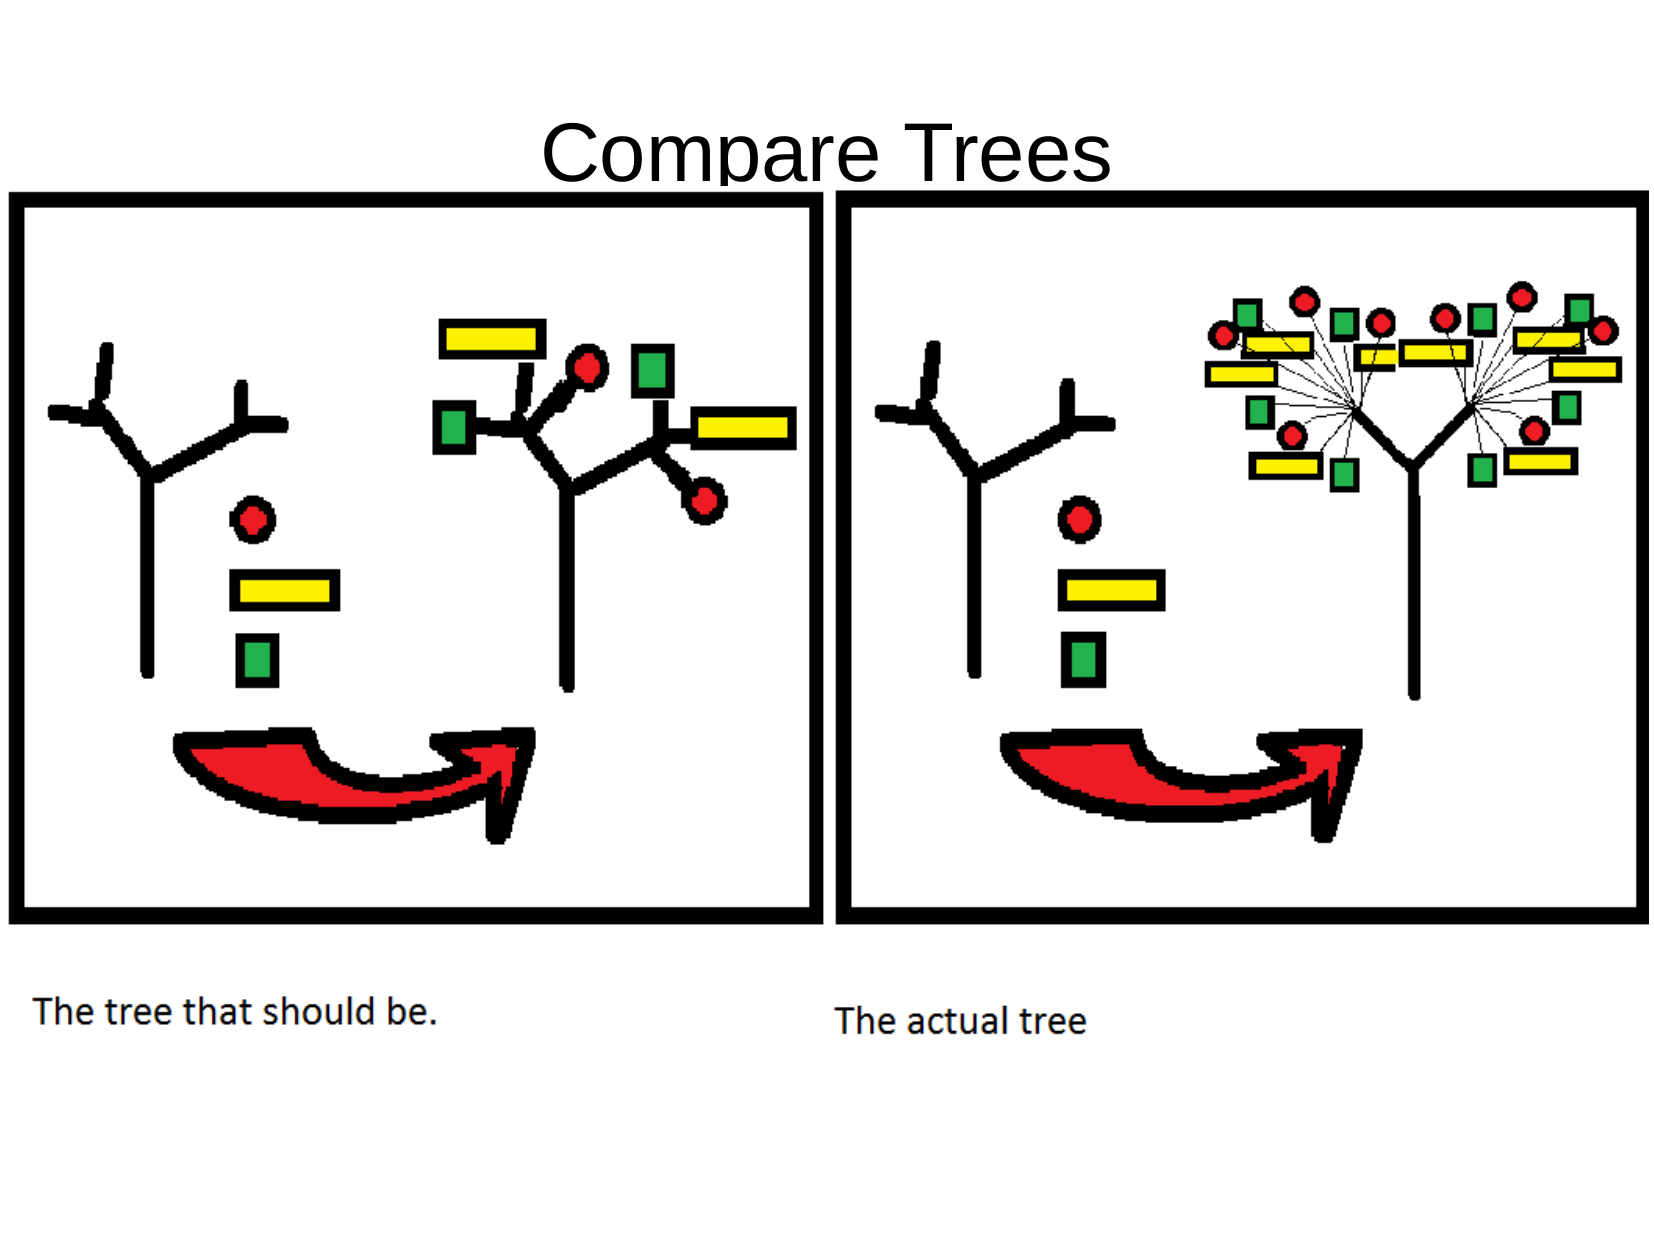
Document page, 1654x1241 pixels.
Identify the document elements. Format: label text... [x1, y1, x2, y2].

picture [6, 186, 1649, 1042]
title Compare Trees [82, 49, 1571, 186]
